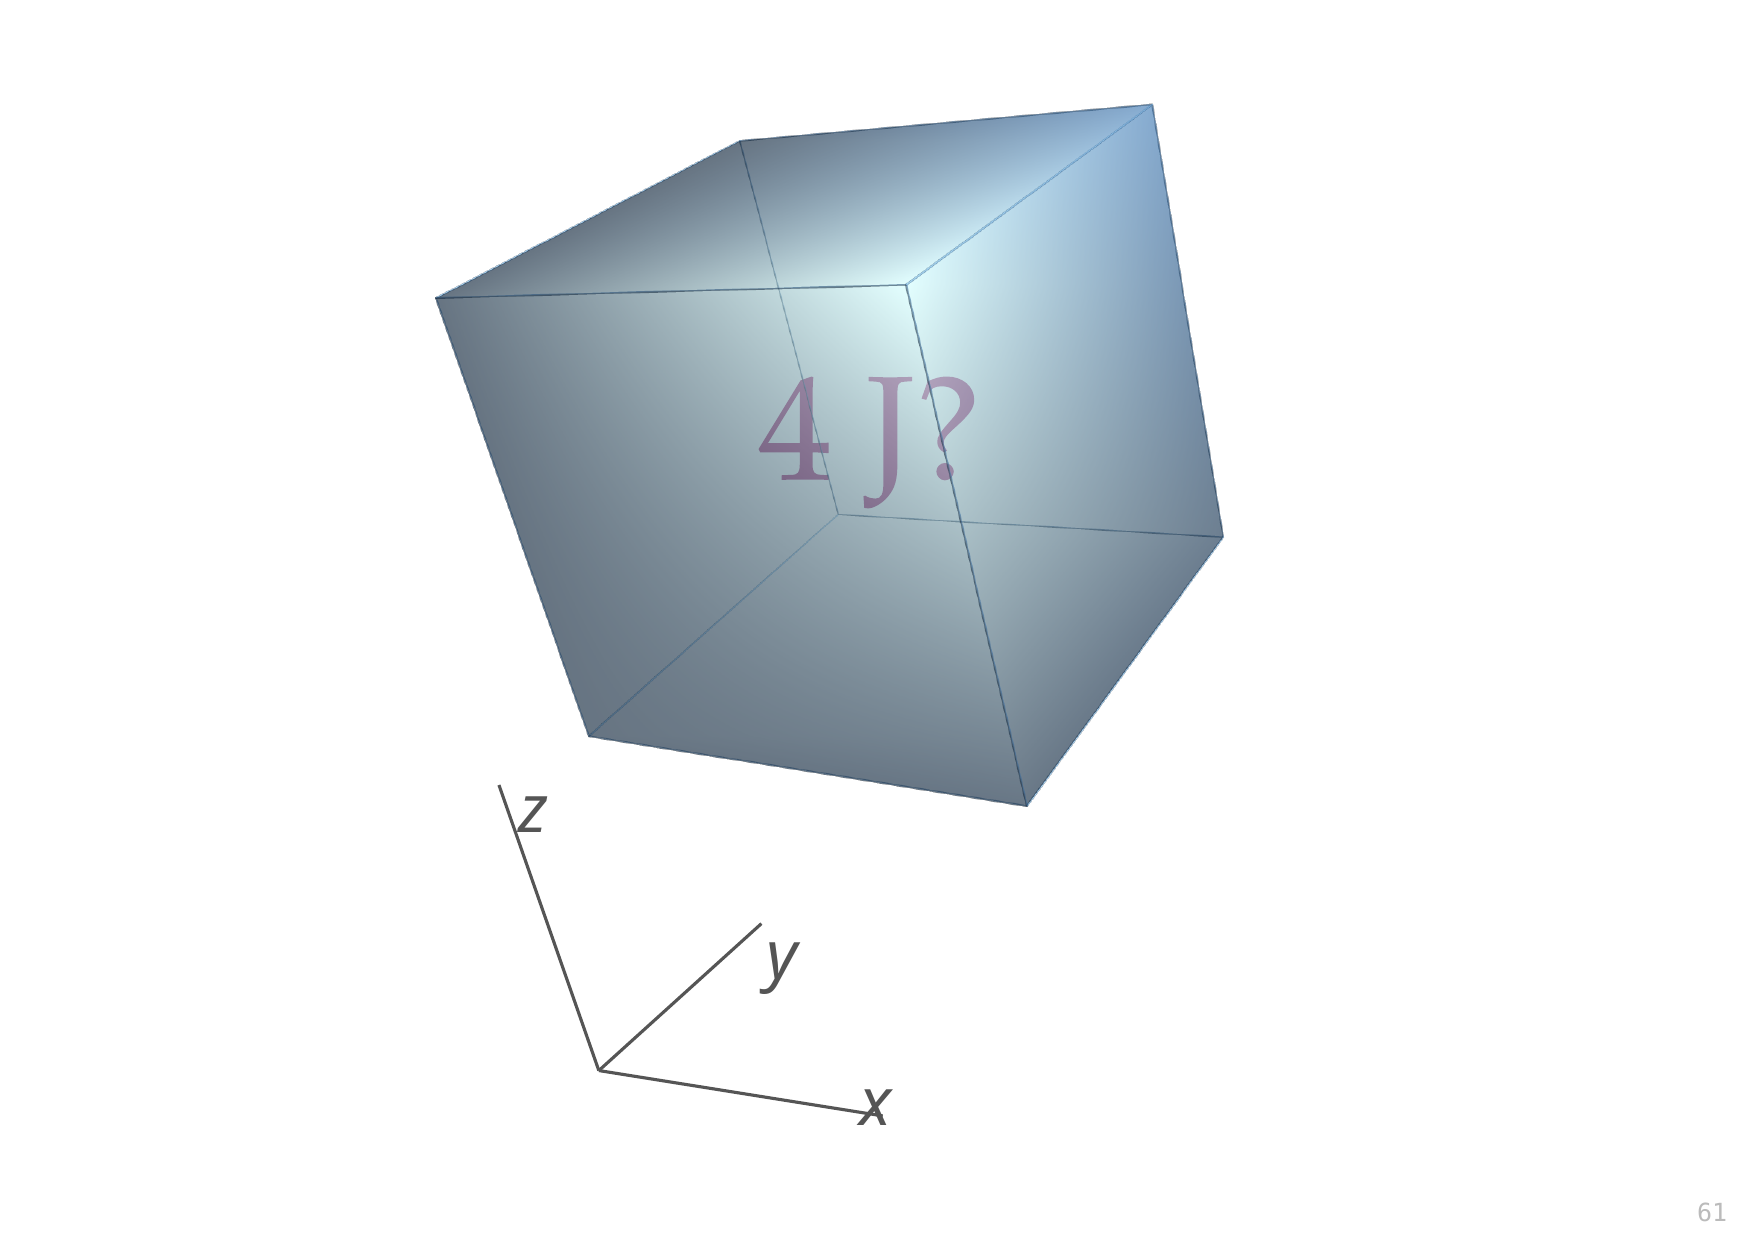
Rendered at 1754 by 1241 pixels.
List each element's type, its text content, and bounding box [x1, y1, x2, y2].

text_box z [503, 753, 543, 836]
text_box y [751, 899, 793, 982]
text_box x [844, 1047, 886, 1129]
